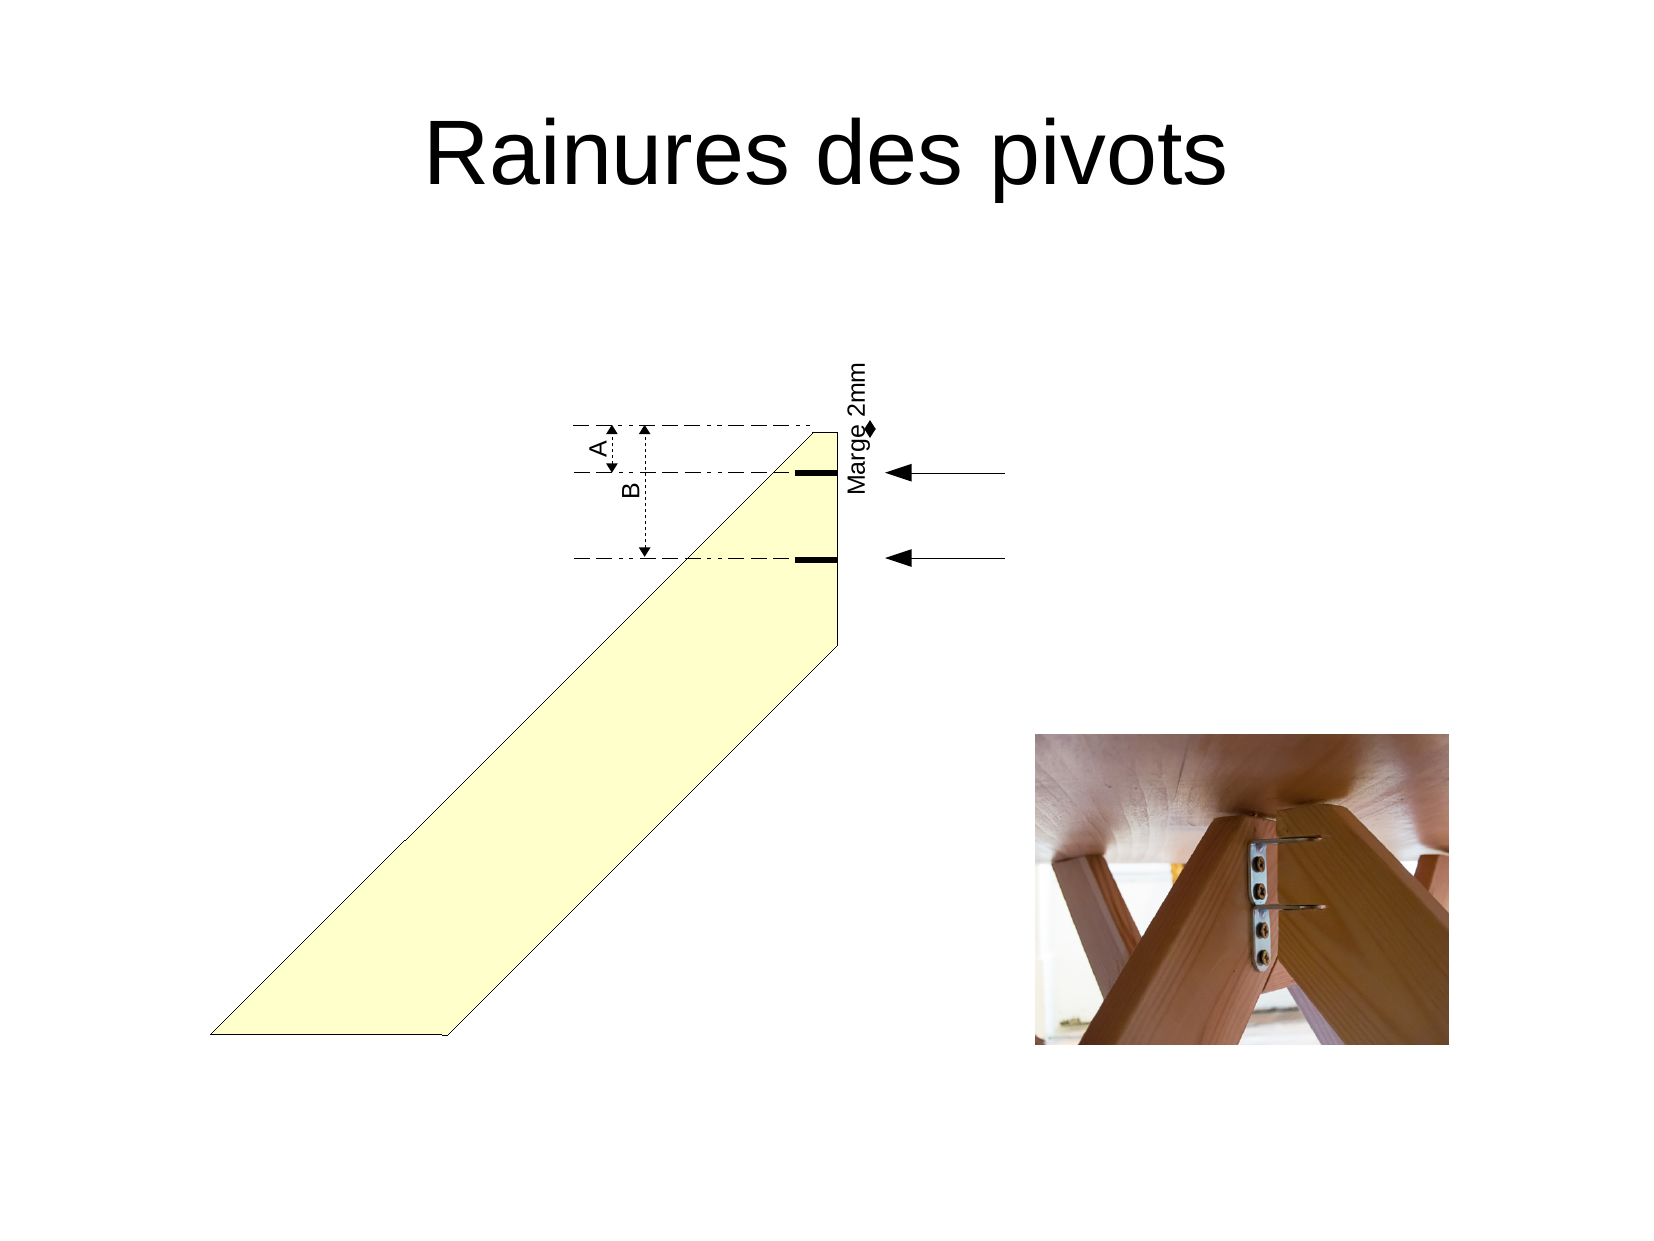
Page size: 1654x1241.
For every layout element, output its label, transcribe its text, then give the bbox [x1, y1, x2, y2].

text_box [210, 432, 838, 1036]
title Rainures des pivots [82, 49, 1571, 257]
picture [1035, 734, 1449, 1046]
